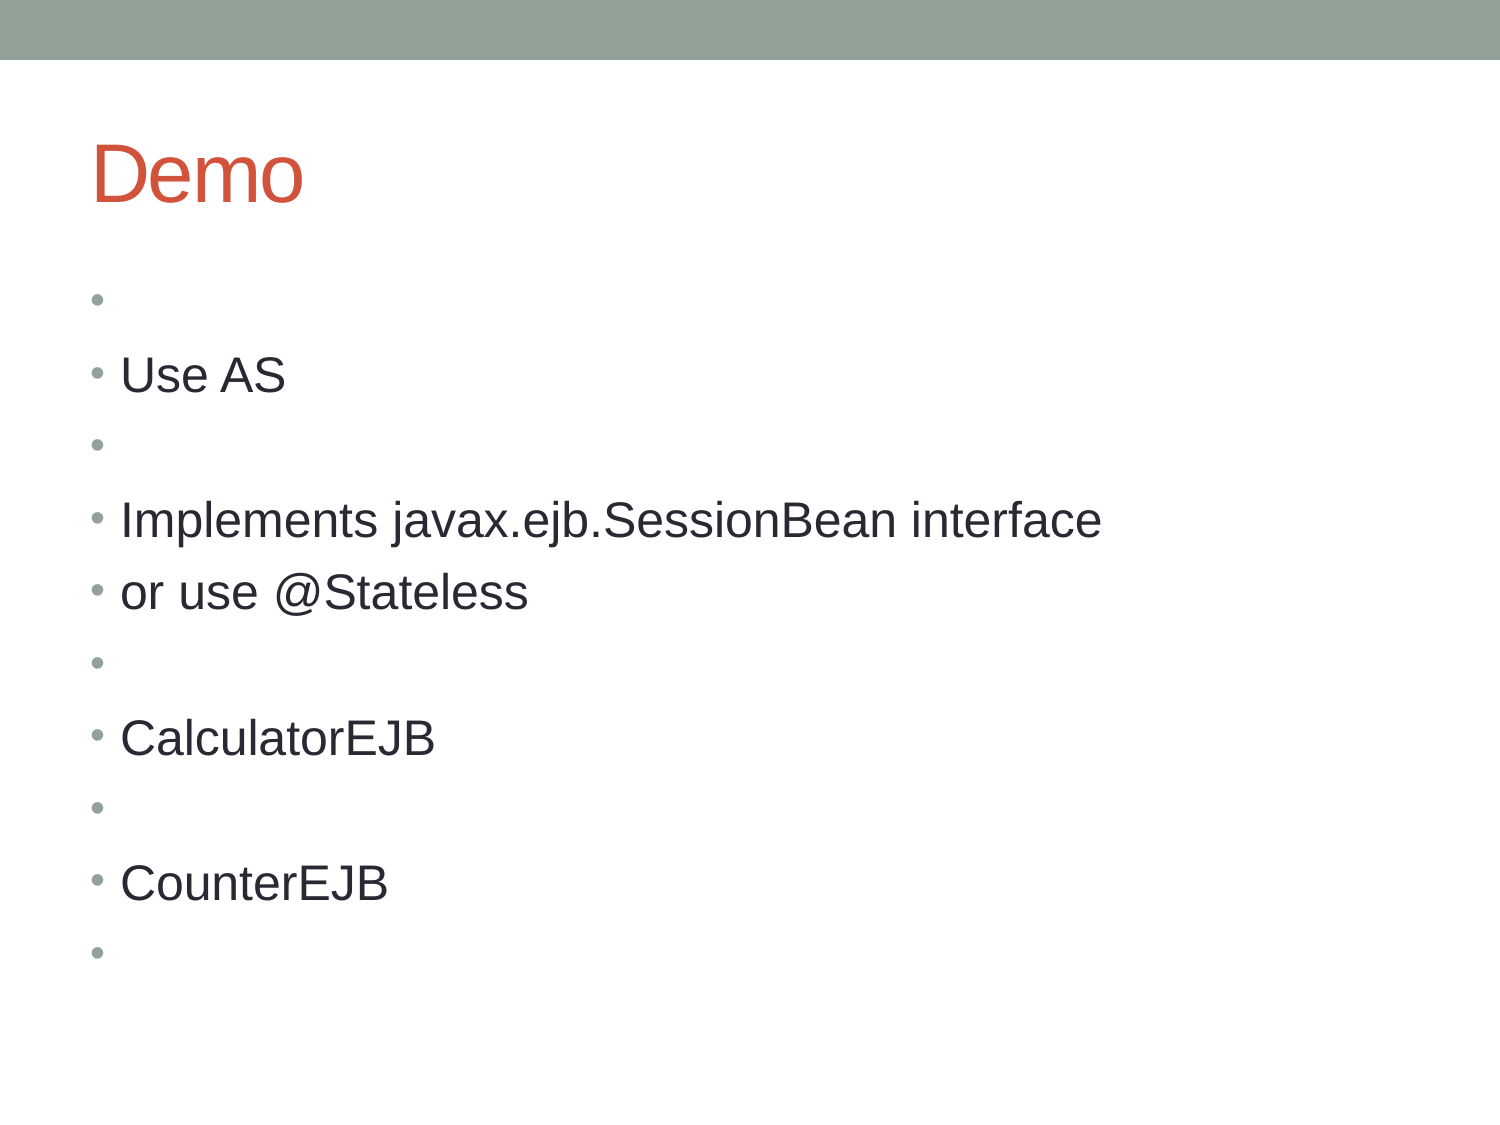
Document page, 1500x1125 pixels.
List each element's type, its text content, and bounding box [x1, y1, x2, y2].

title Demo [75, 87, 1426, 251]
list Use AS Implements javax.ejb.SessionBean interface or use @Stateless CalculatorEJB CounterEJB [75, 262, 1426, 1063]
